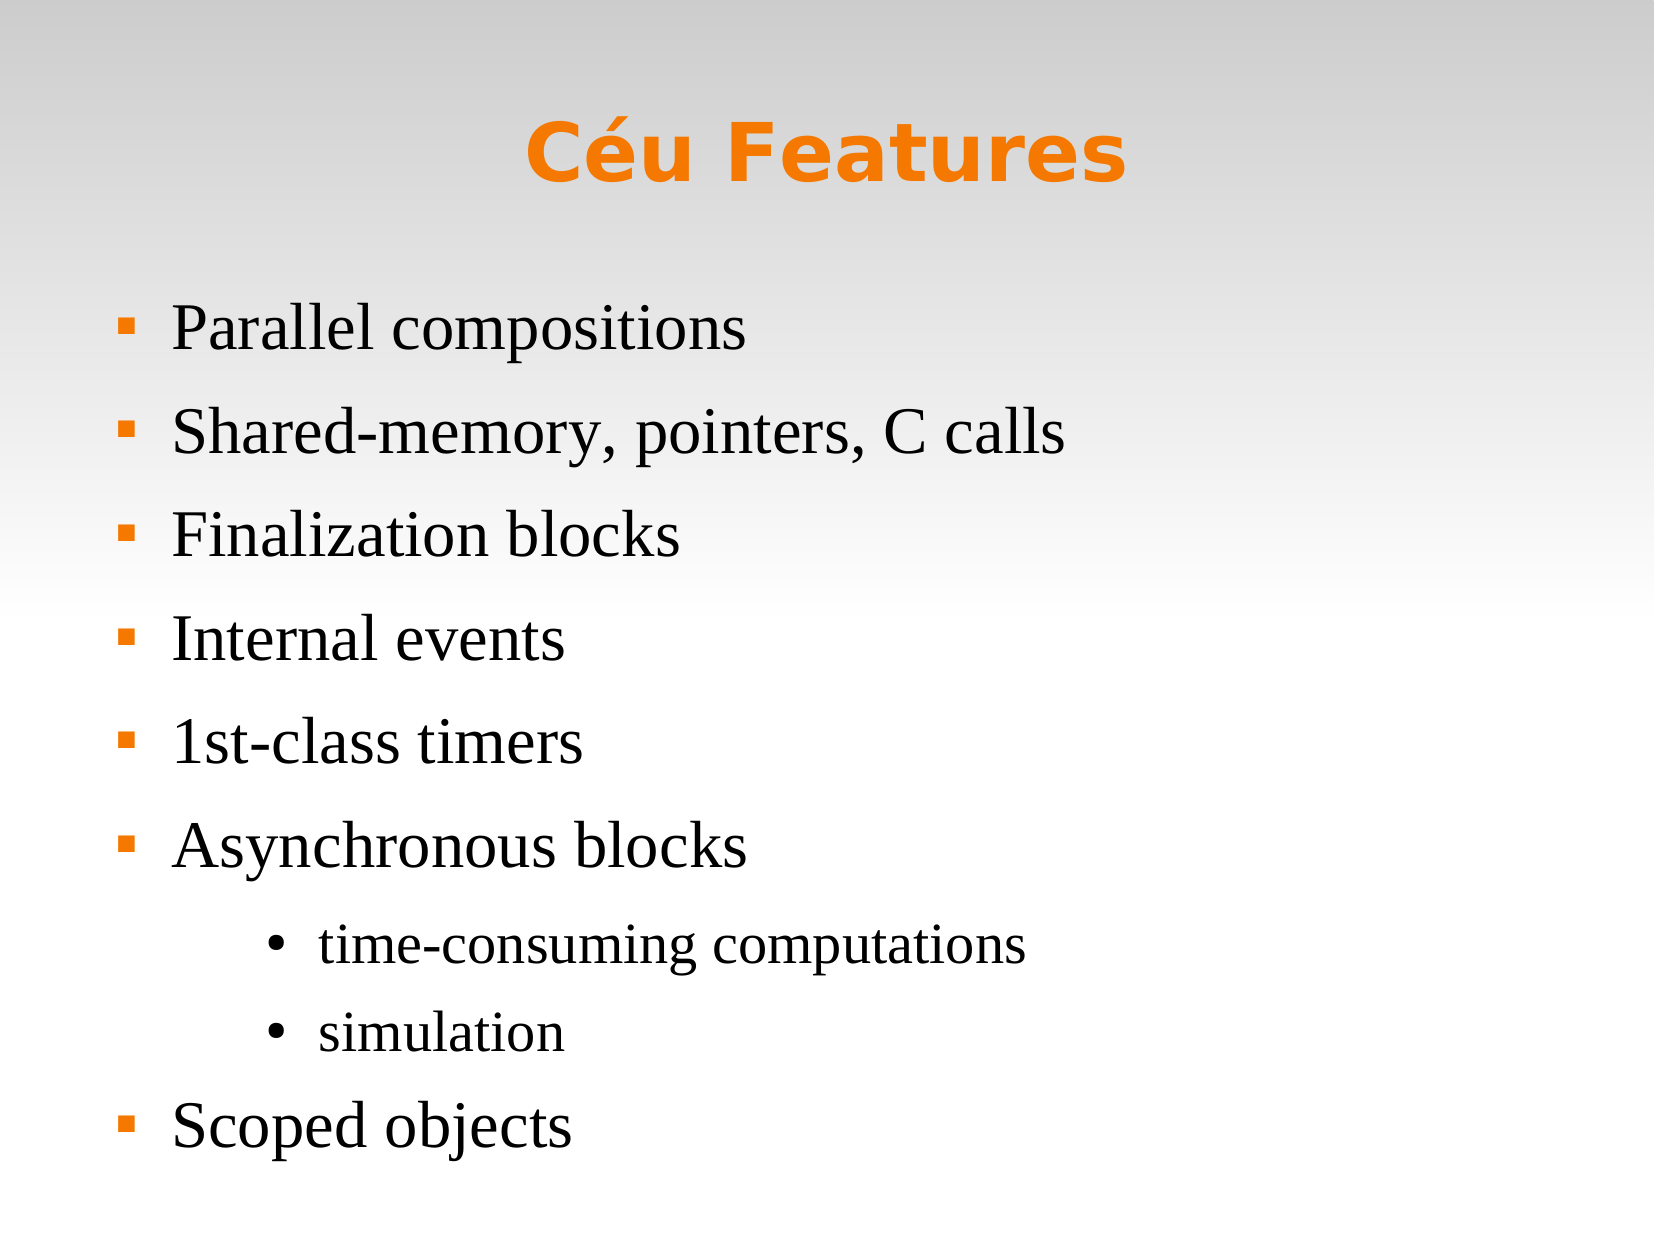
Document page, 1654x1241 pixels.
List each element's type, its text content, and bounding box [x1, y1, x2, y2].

list Parallel compositions Shared-memory, pointers, C calls Finalization blocks Internal events 1st-class timers Asynchronous blocks time-consuming computations simulation Scoped objects [82, 290, 1571, 1222]
title Céu Features [82, 49, 1571, 257]
